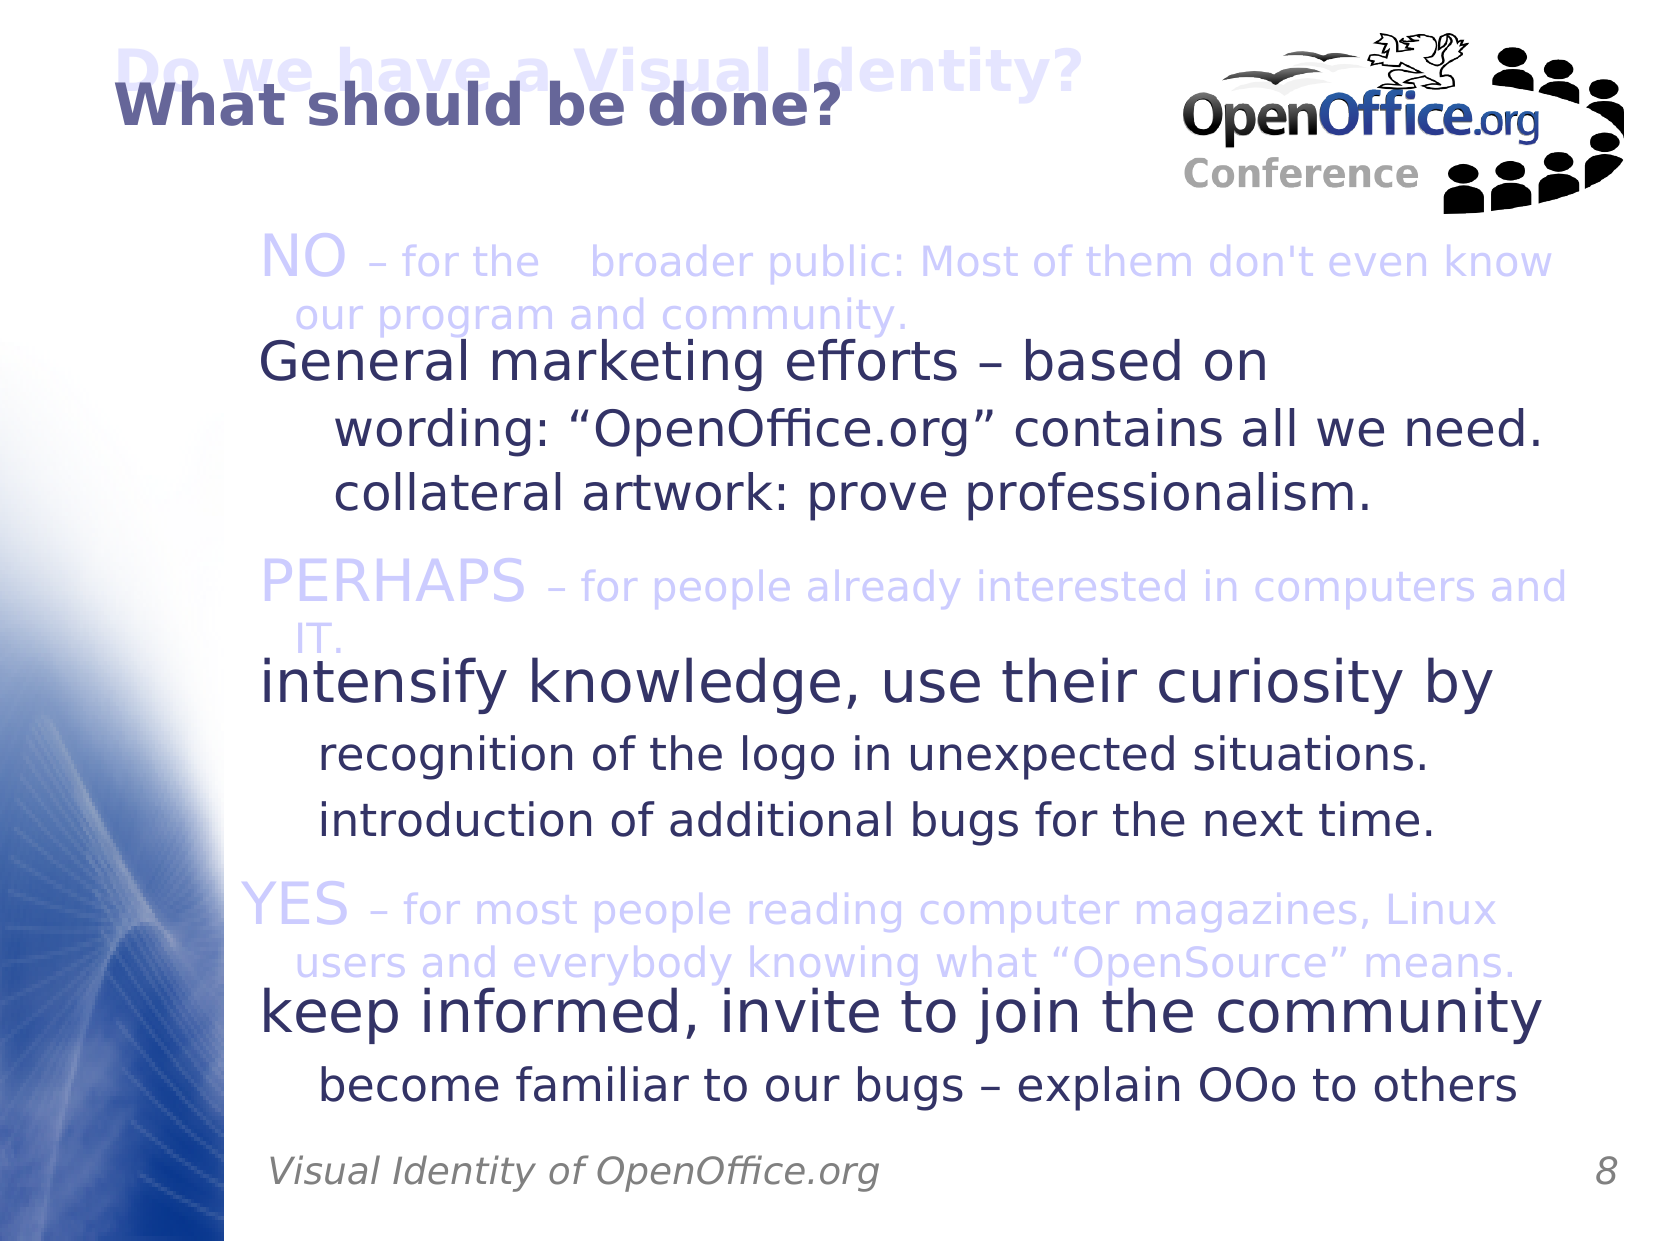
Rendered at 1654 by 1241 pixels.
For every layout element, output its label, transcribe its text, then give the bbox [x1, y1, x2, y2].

list General marketing efforts – based on wording: “OpenOffice.org” contains all we need. collateral artwork: prove professionalism. PERHAPS – for people already interested in computers and IT. [223, 330, 1619, 648]
picture [1183, 33, 1624, 214]
title What should be done? [24, 3, 1093, 140]
list keep informed, invite to join the community become familiar to our bugs – explain OOo to others [223, 978, 1619, 1113]
list NO – for the broader public: Most of them don't even know our program and community. [223, 222, 1619, 330]
picture [0, 0, 224, 1241]
list intensify knowledge, use their curiosity by recognition of the logo in unexpected situations. introduction of additional bugs for the next time. YES – for most people reading computer magazines, Linux users and everybody knowing what “OpenSource” means. [223, 648, 1619, 978]
